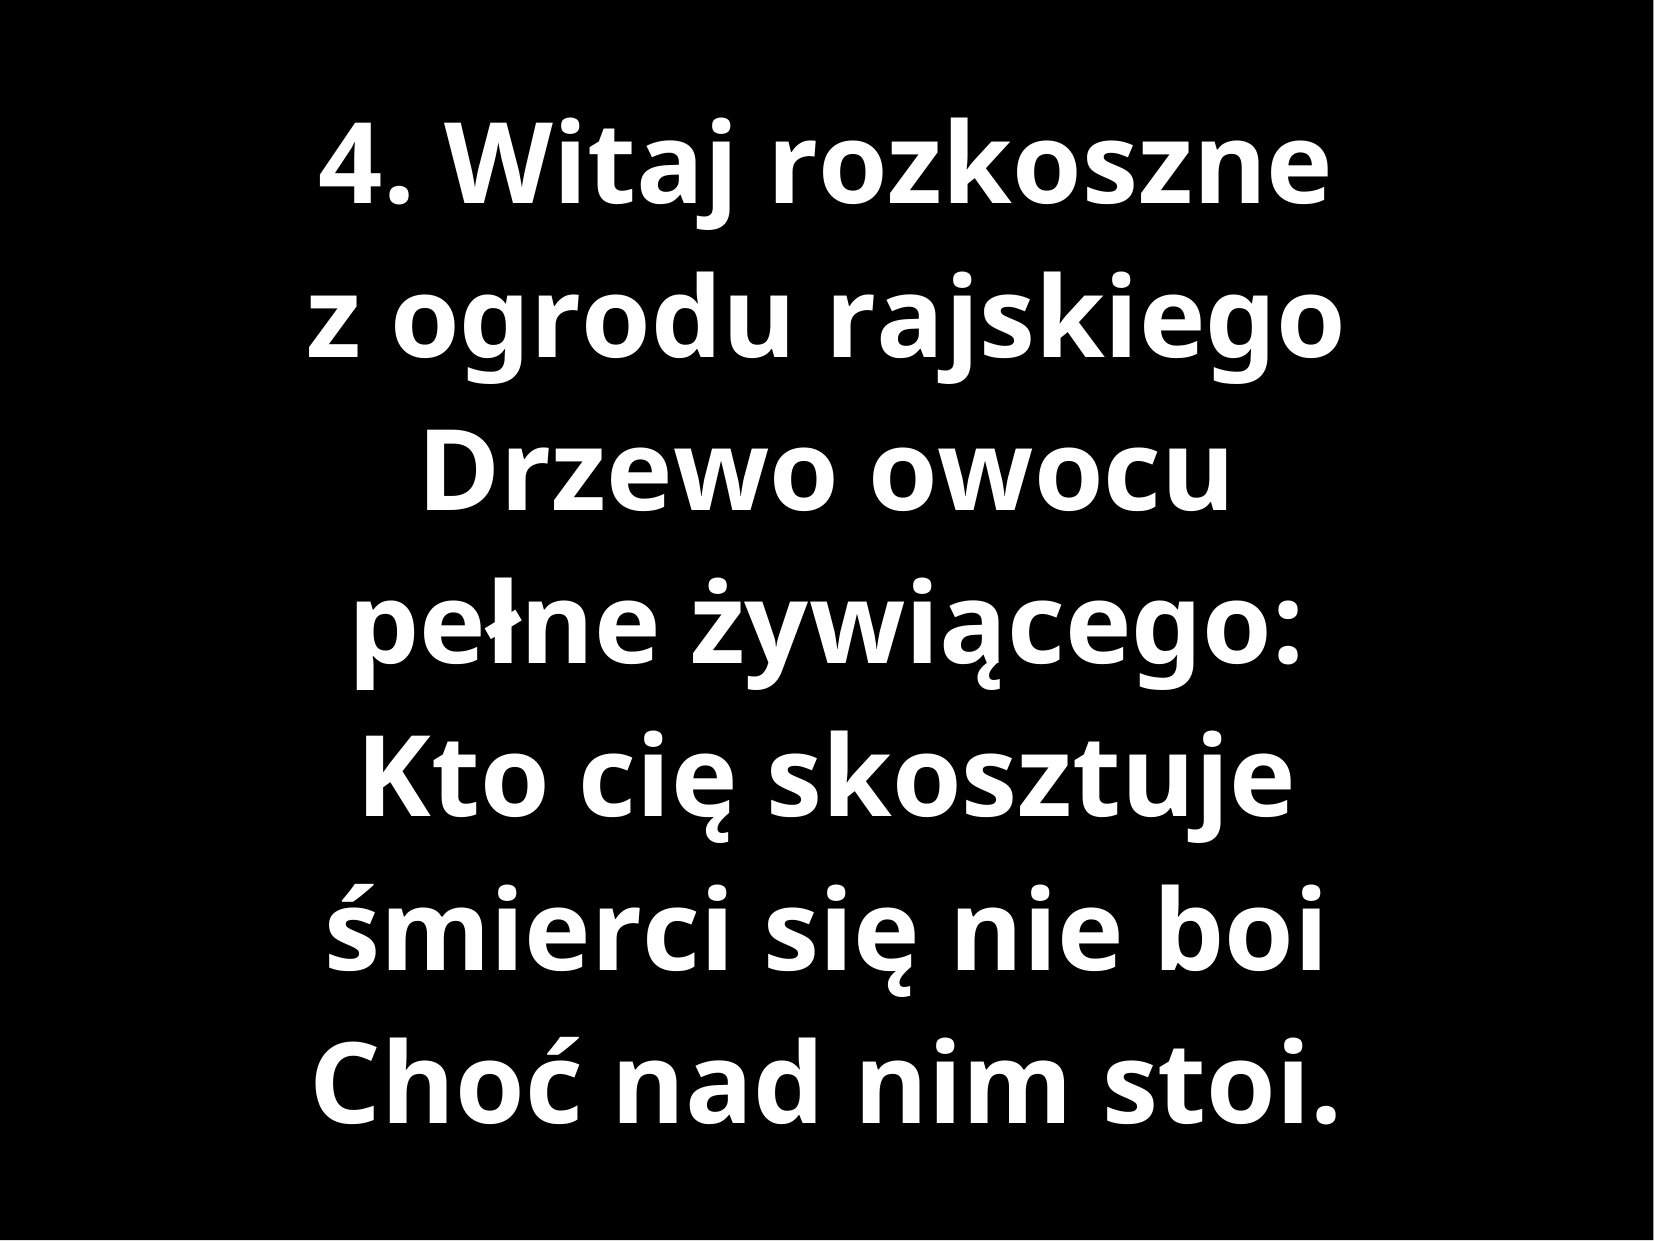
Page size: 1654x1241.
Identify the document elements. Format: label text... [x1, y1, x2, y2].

title 4. Witaj rozkoszne z ogrodu rajskiego Drzewo owocu pełne żywiącego: Kto cię skosztuje śmierci się nie boi Choć nad nim stoi. [0, 0, 1654, 1241]
